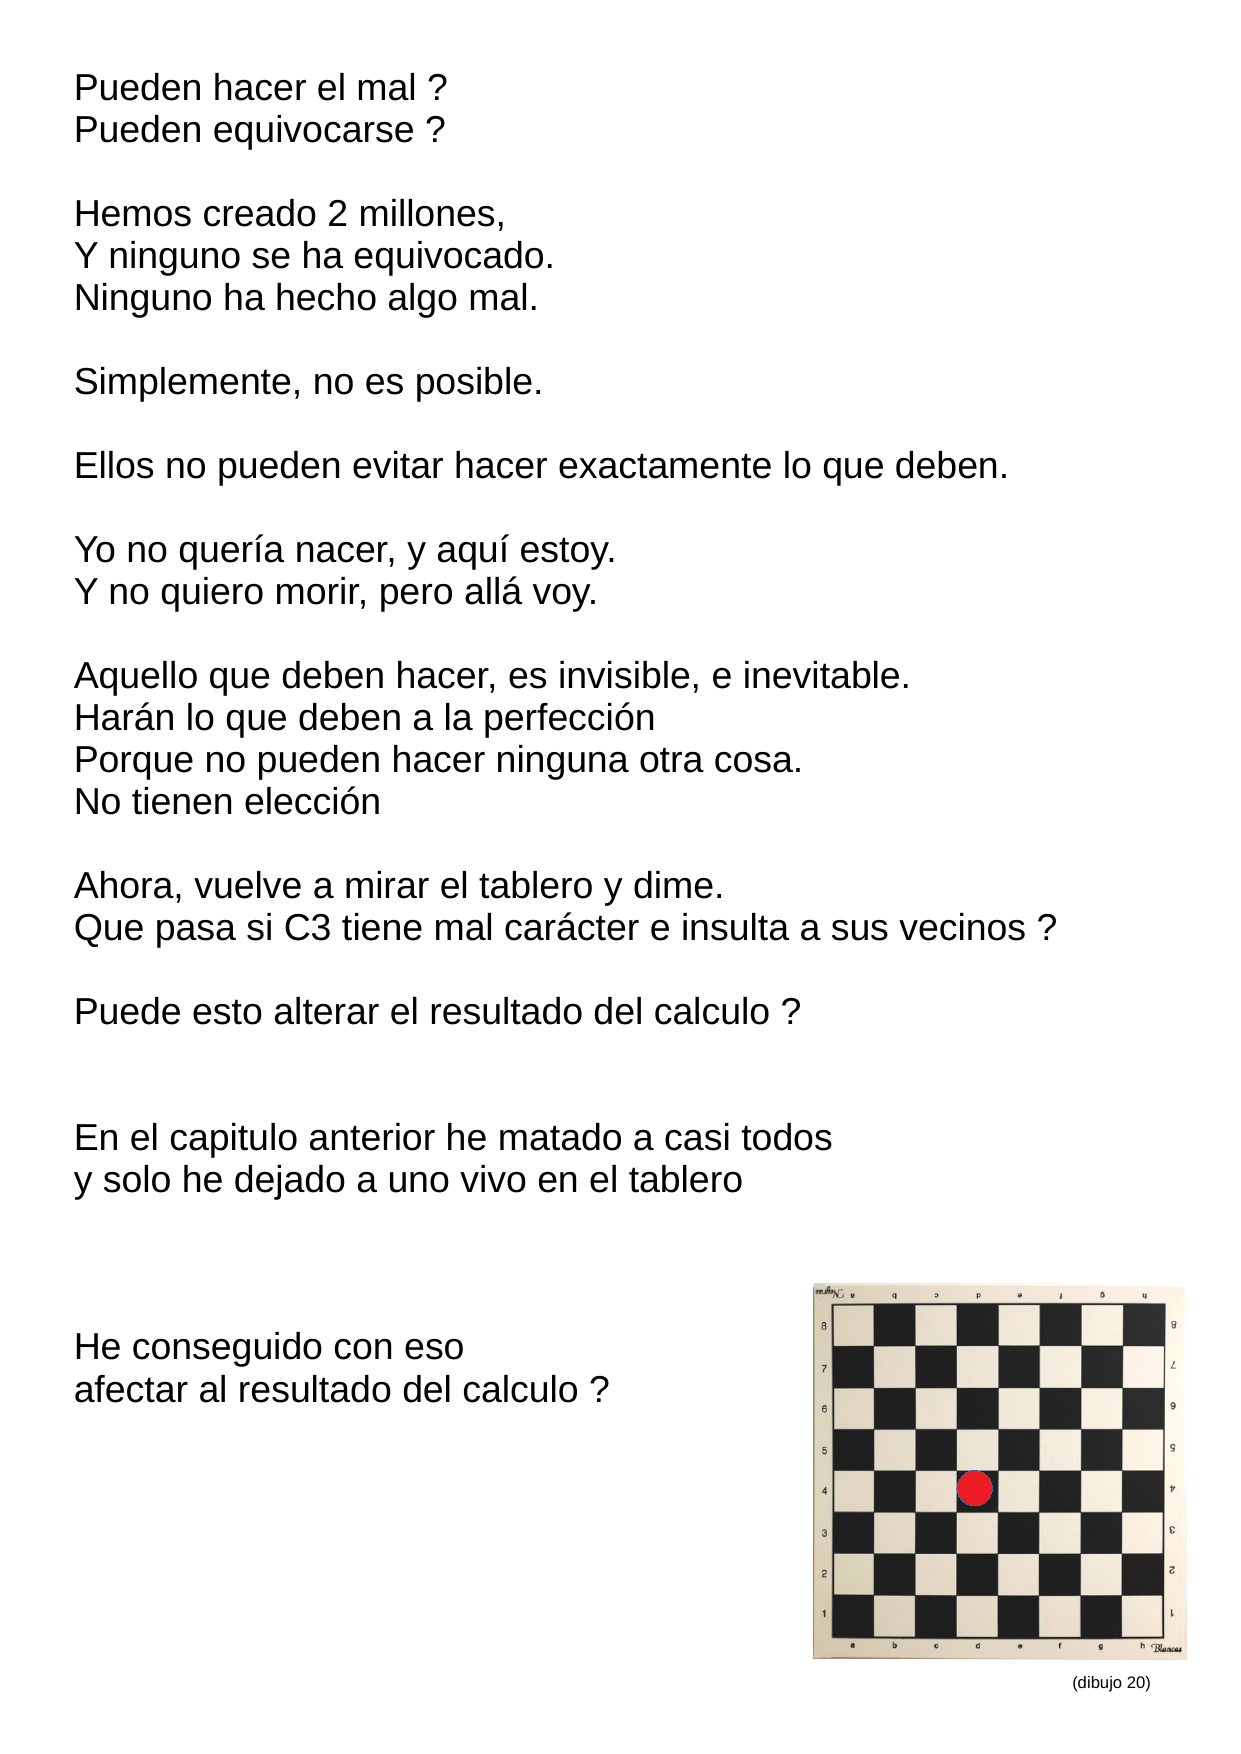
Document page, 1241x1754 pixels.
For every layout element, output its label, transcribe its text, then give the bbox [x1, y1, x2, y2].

text_box [956, 1470, 993, 1506]
picture [811, 1282, 1188, 1660]
text_box (dibujo 20) [1057, 1665, 1166, 1700]
text_box Pueden hacer el mal ? Pueden equivocarse ? Hemos creado 2 millones, Y ninguno se ha equivocado. Ninguno ha hecho algo mal. Simplemente, no es posible. Ellos no pueden evitar hacer exactamente lo que deben. Yo no quería nacer, y aquí estoy. Y no quiero morir, pero allá voy. Aquello que deben hacer, es invisible, e inevitable. Harán lo que deben a la perfección Porque no pueden hacer ninguna otra cosa. No tienen elección Ahora, vuelve a mirar el tablero y dime. Que pasa si C3 tiene mal carácter e insulta a sus vecinos ? Puede esto alterar el resultado del calculo ? En el capitulo anterior he matado a casi todos y solo he dejado a uno vivo en el tablero He conseguido con eso afectar al resultado del calculo ? [59, 59, 1183, 1712]
